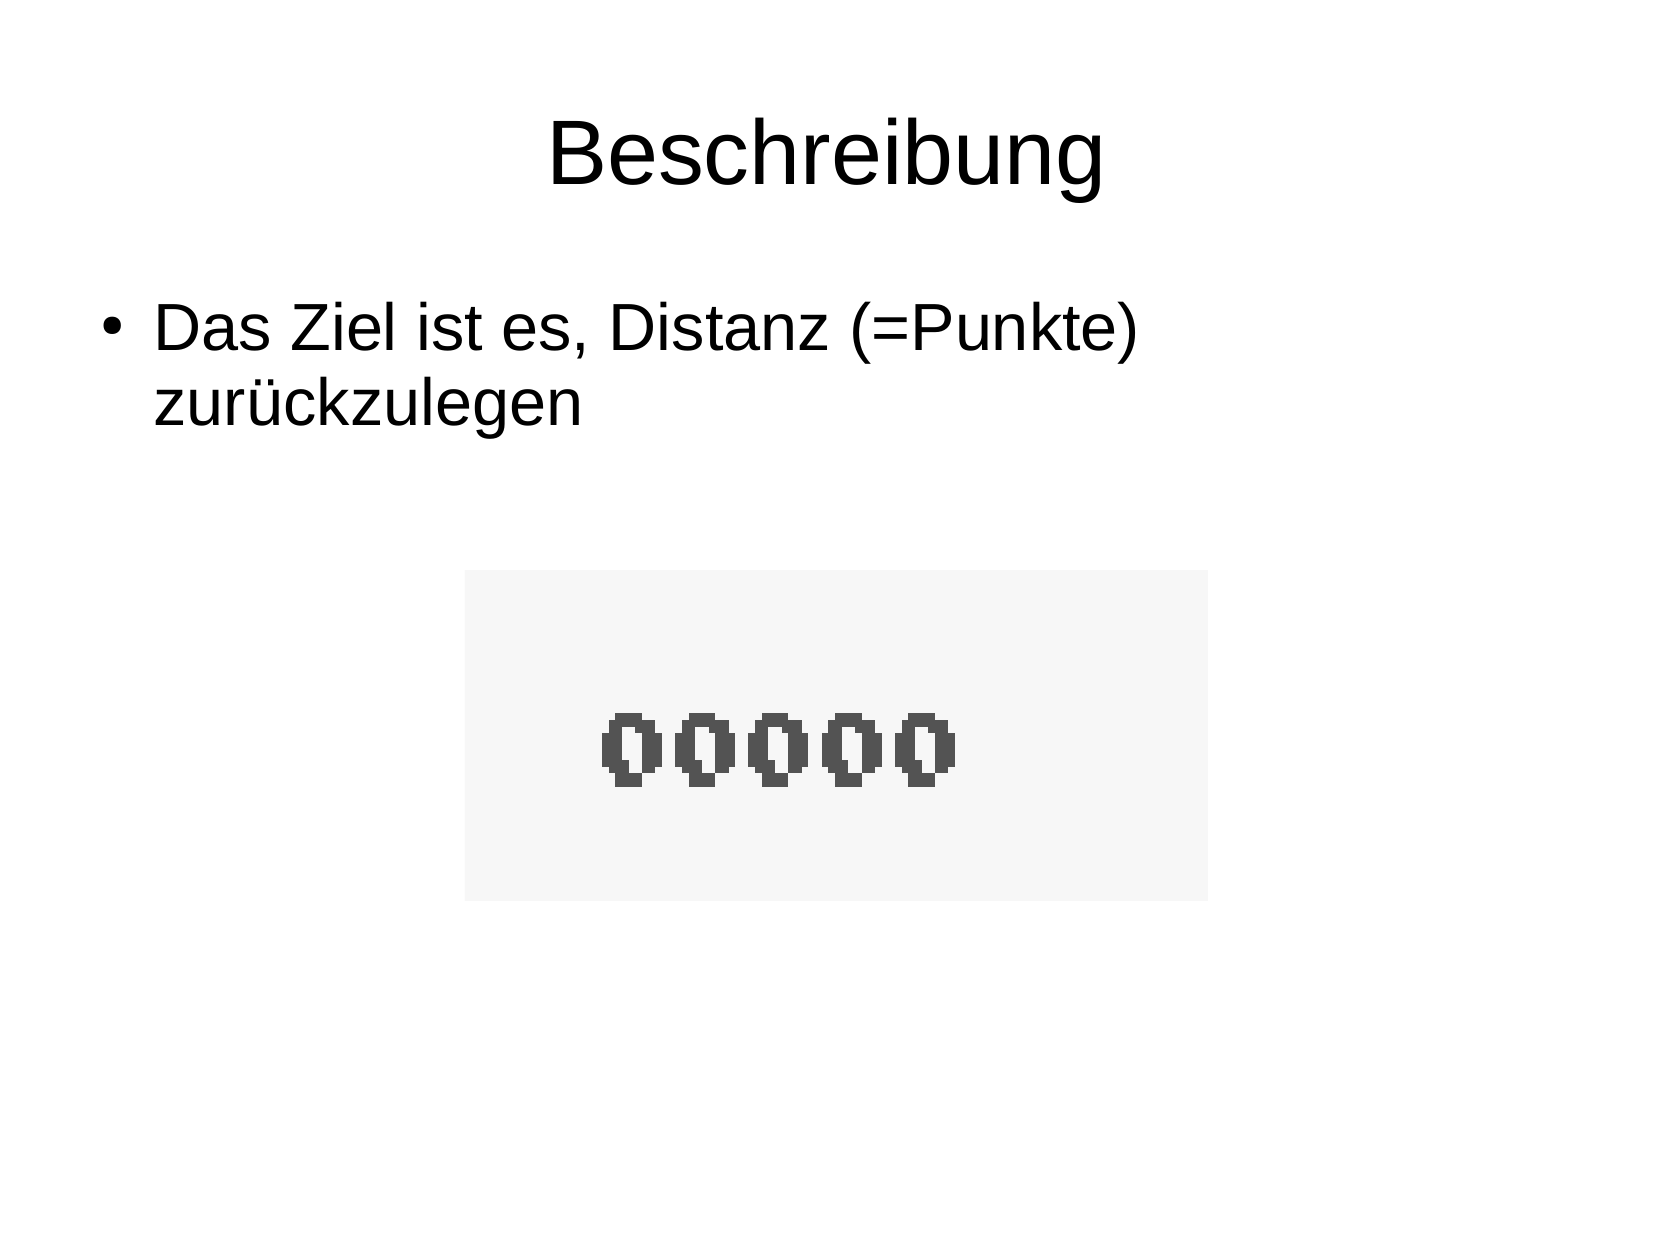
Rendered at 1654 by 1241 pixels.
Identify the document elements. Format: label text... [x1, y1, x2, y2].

picture [465, 570, 1208, 901]
title Beschreibung [82, 49, 1571, 257]
list Das Ziel ist es, Distanz (=Punkte) zurückzulegen [82, 290, 1571, 1010]
